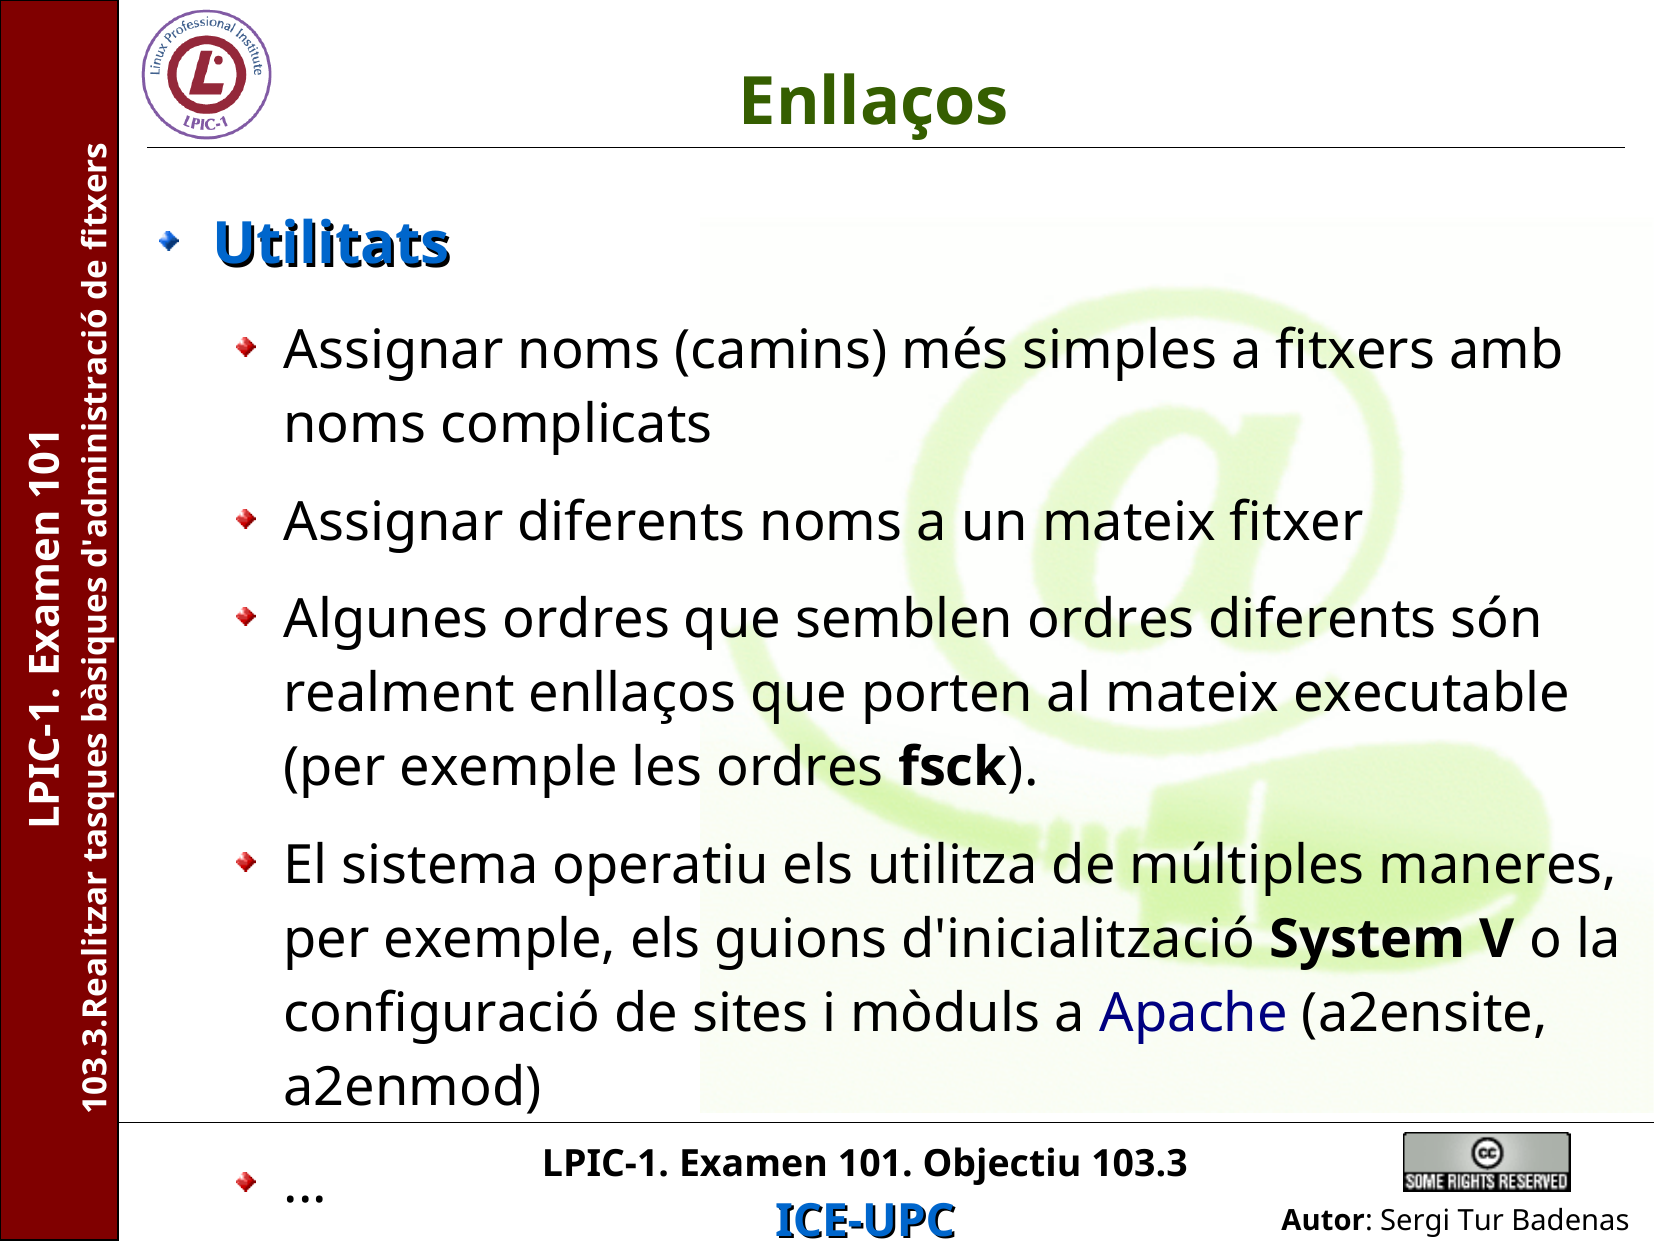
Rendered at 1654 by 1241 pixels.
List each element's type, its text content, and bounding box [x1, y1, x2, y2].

title Enllaços [129, 56, 1619, 141]
picture [236, 1172, 256, 1192]
picture [700, 217, 1654, 1113]
picture [135, 5, 277, 56]
list Utilitats Assignar noms (camins) més simples a fitxers amb noms complicats Assignar diferents noms a un mateix fitxer Algunes ordres que semblen ordres diferents són realment enllaços que porten al mateix executable (per exemple les ordres fsck). El sistema operatiu els utilitza de múltiples maneres, per exemple, els guions d'inicialització System V o la configuració de sites i mòduls a Apache (a2ensite, a2enmod) ... [141, 201, 1630, 1111]
picture [1403, 1132, 1571, 1192]
